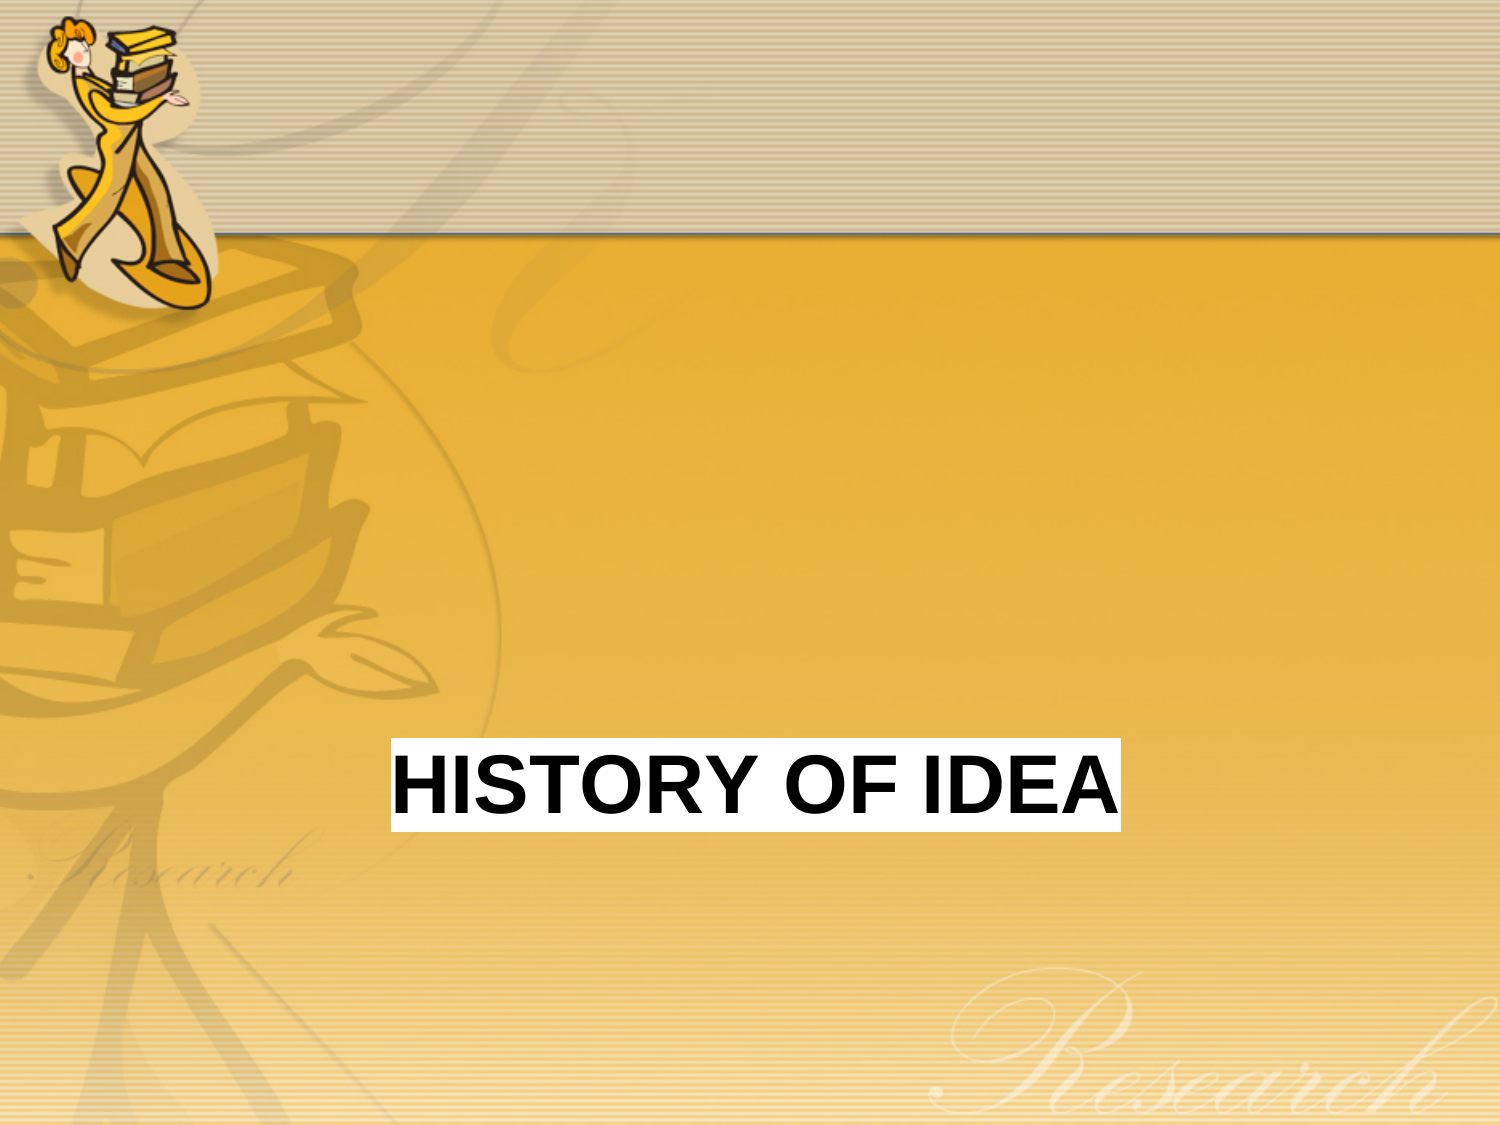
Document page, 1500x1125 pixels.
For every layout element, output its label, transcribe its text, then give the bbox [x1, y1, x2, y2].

picture [0, 0, 1500, 1125]
title HISTORY OF IDEA [118, 722, 1394, 947]
